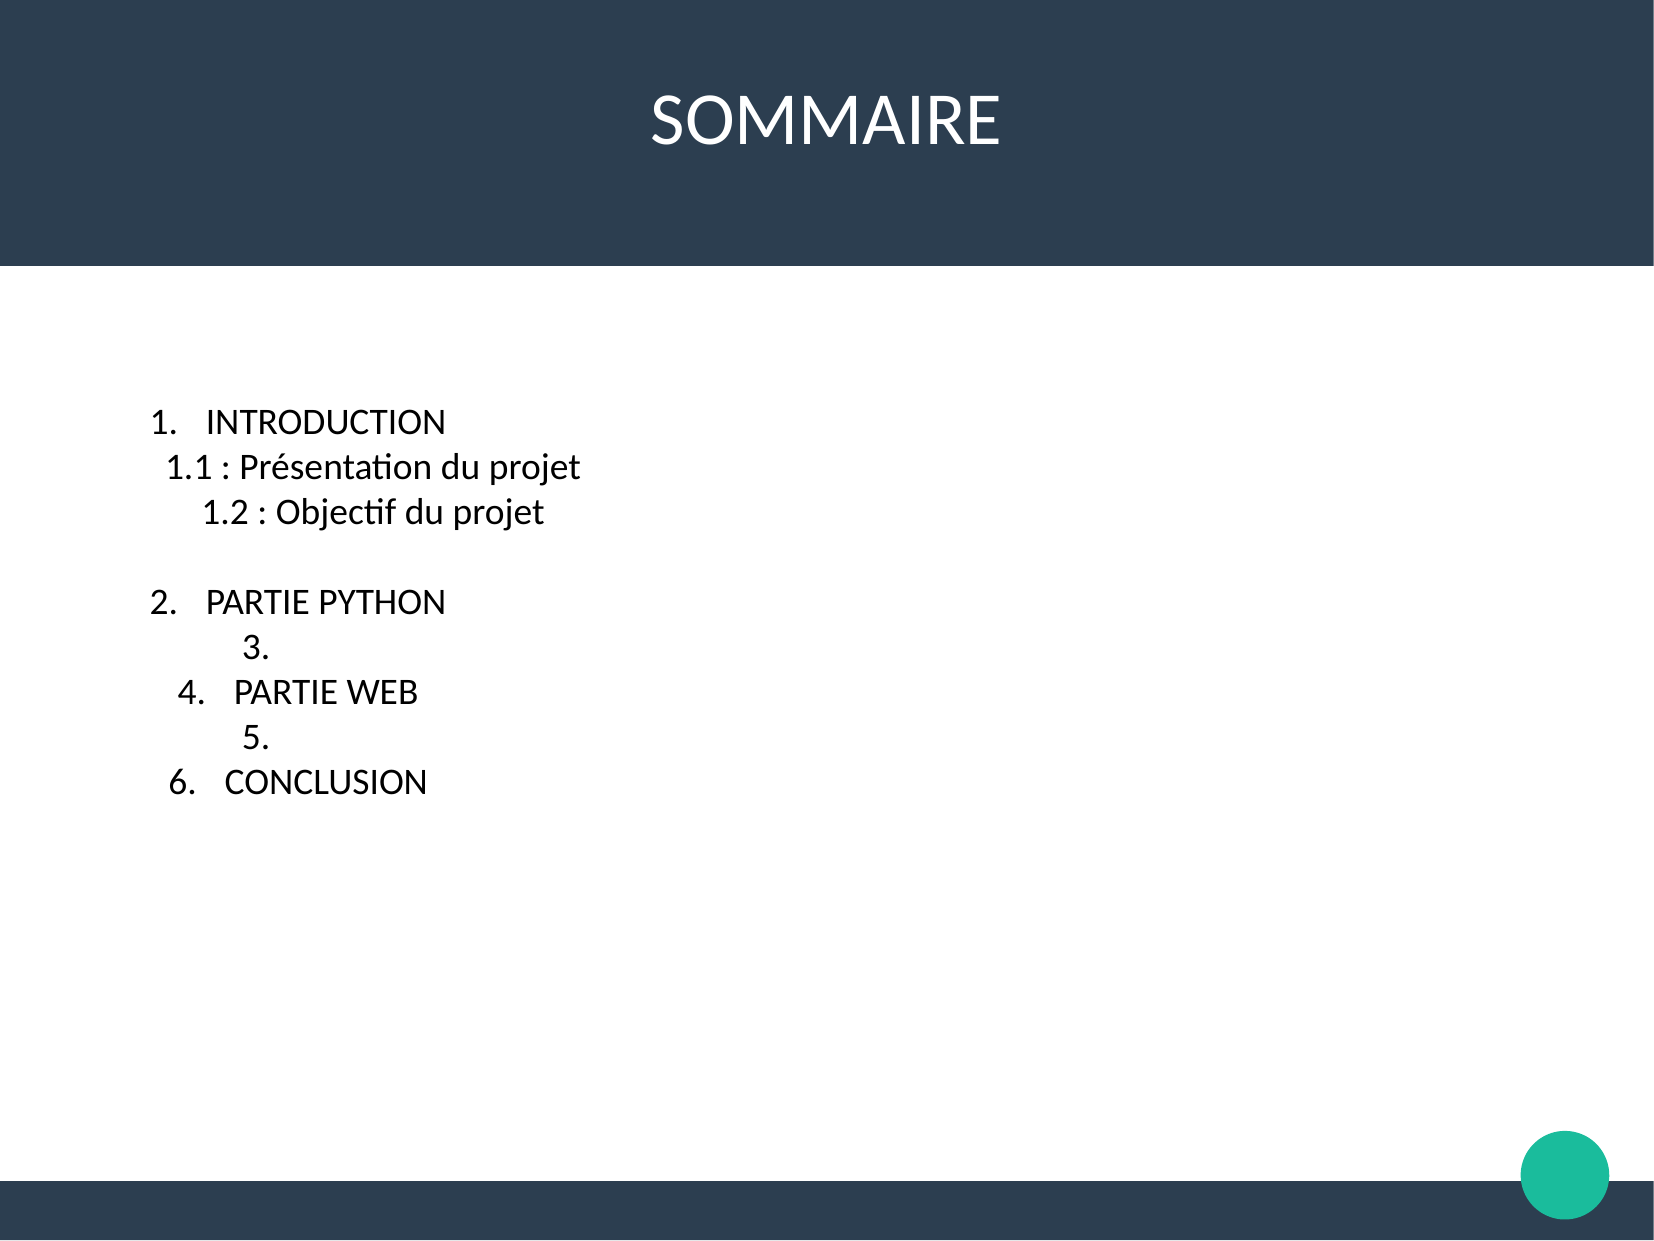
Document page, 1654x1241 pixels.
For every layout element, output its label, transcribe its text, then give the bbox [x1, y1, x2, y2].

text_box SOMMAIRE [0, 62, 1654, 169]
text_box INTRODUCTION 1.1 : Présentation du projet 1.2 : Objectif du projet PARTIE PYTHON PARTIE WEB CONCLUSION [0, 389, 1654, 814]
